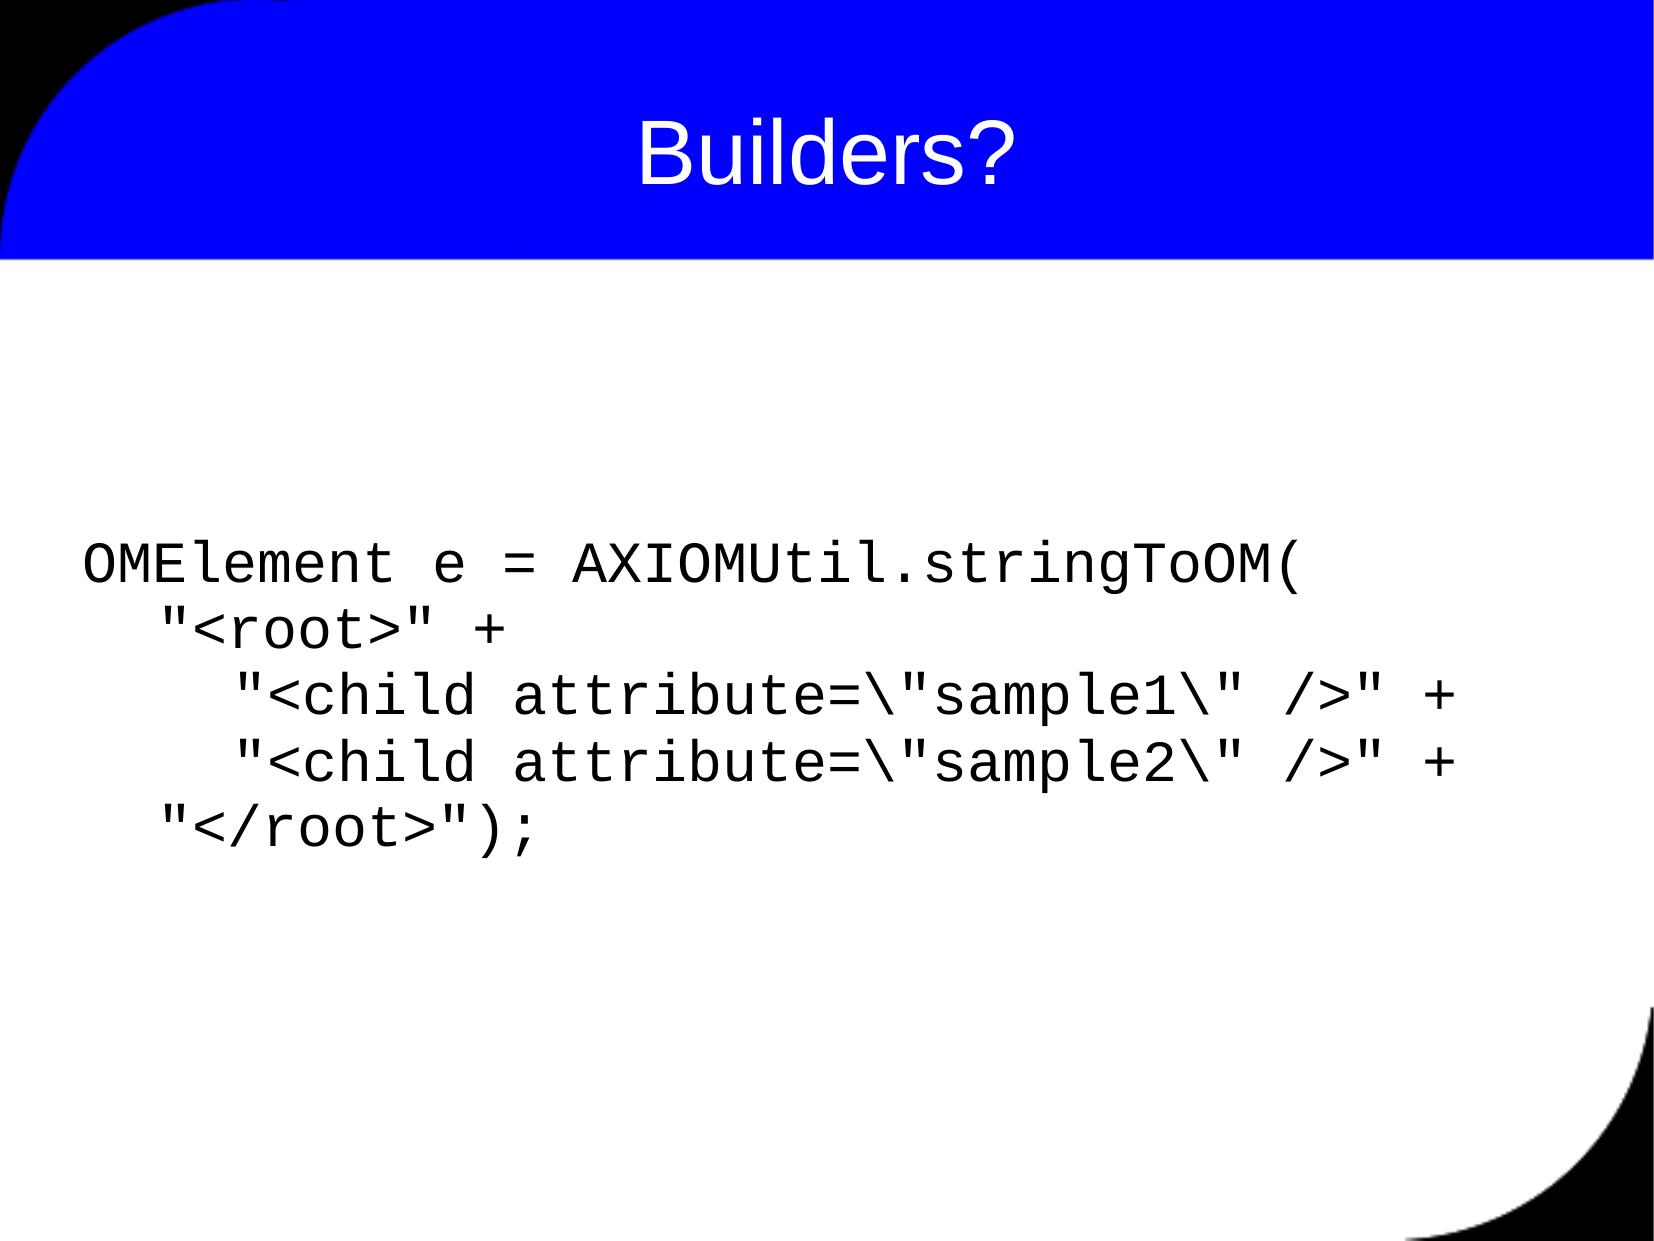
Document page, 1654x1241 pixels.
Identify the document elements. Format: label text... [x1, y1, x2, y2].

subtitle OMElement e = AXIOMUtil.stringToOM( "<root>" + "<child attribute=\"sample1\" />" + "<child attribute=\"sample2\" />" + "</root>"); [82, 297, 1571, 1102]
title Builders? [82, 56, 1571, 250]
picture [0, 0, 1654, 1241]
